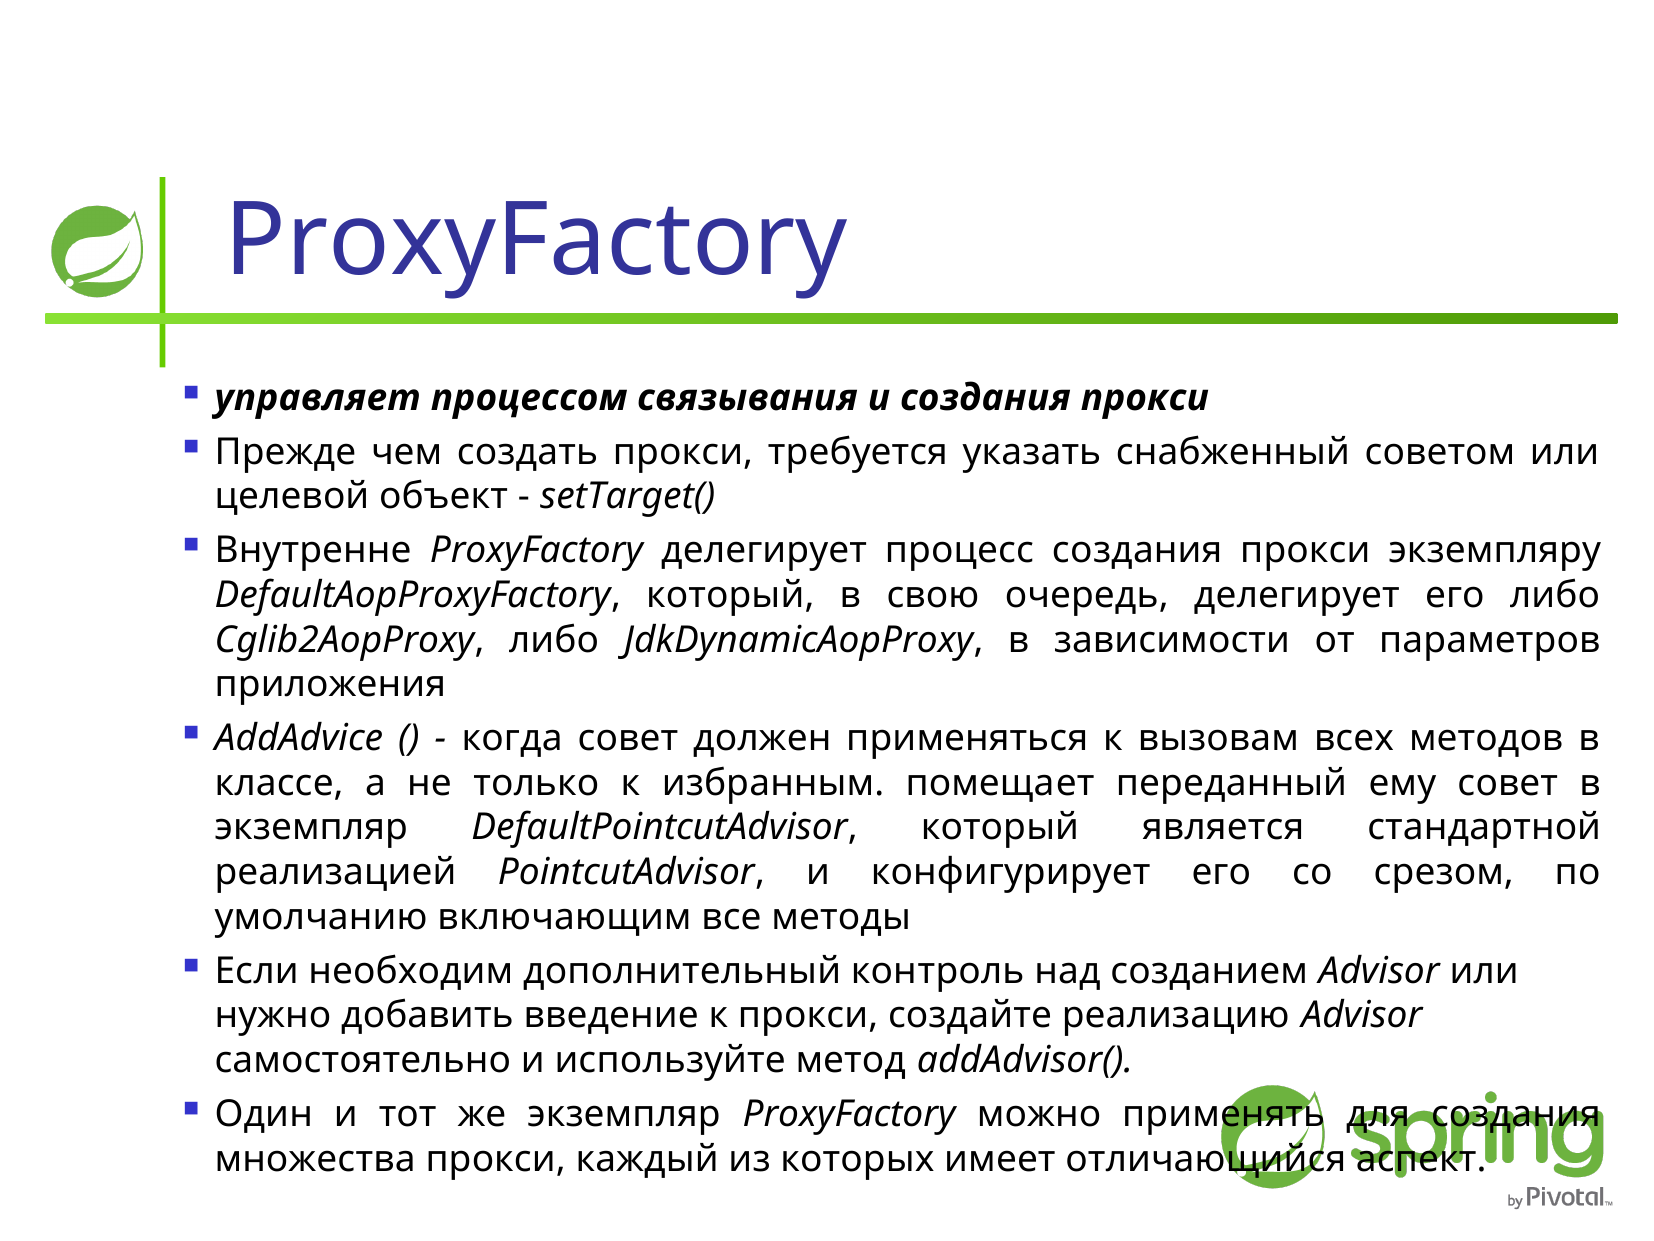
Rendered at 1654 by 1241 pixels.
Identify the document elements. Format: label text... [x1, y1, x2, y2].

picture [1216, 1205, 1618, 1212]
title ProxyFactory [208, 38, 1618, 304]
list управляет процессом связывания и создания прокси Прежде чем создать прокси, требуется указать снабженный советом или целевой объект - setTarget() Внутренне ProxyFactory делегирует процесс со­здания прокси экземпляру DefaultAopProxyFactory, который, в свою очередь, делегирует его либо Cglib2AopProxy, либо JdkDynamicAopProxy, в зависимости от параметров приложения AddAdvice () - когда совет должен применяться к вызовам всех методов в классе, а не только к избранным. помеща­ет переданный ему совет в экземпляр DefaultPointcutAdvisor, который явля­ется стандартной реализацией PointcutAdvisor, и конфигурирует его со срезом, по умолчанию включающим все методы Если необходим дополнительный кон­троль над созданием Advisor или нужно добавить введение к прокси, создайте реализацию Advisor самостоятельно и используйте метод addAdvisor(). Один и тот же экземпляр ProxyFactory можно применять для создания множес­тва прокси, каждый из которых имеет отличающийся аспект. [166, 364, 1619, 1205]
